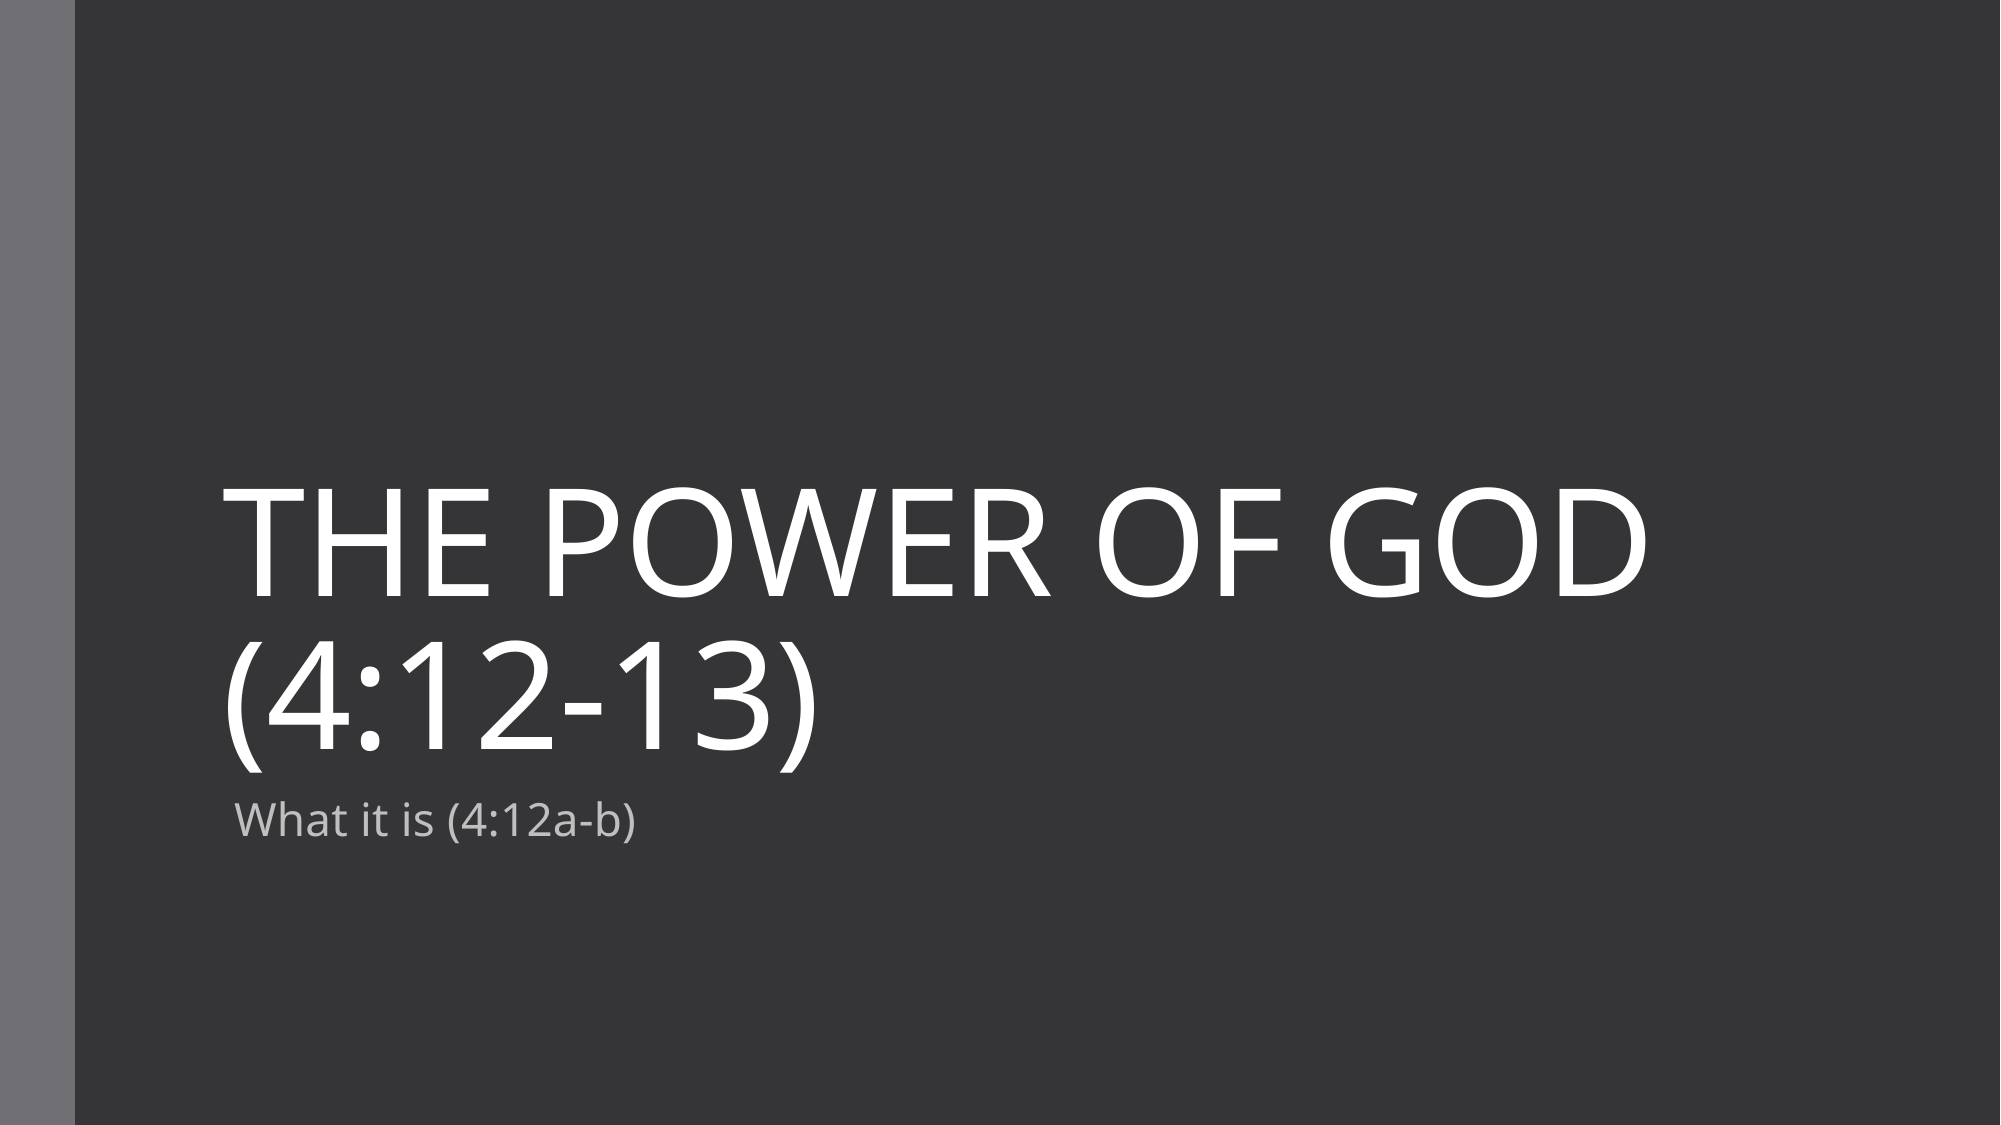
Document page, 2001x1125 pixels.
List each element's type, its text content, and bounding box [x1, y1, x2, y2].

subtitle What it is (4:12a-b) [206, 787, 1752, 1066]
title THE POWER OF GOD (4:12-13) [206, 124, 1752, 787]
